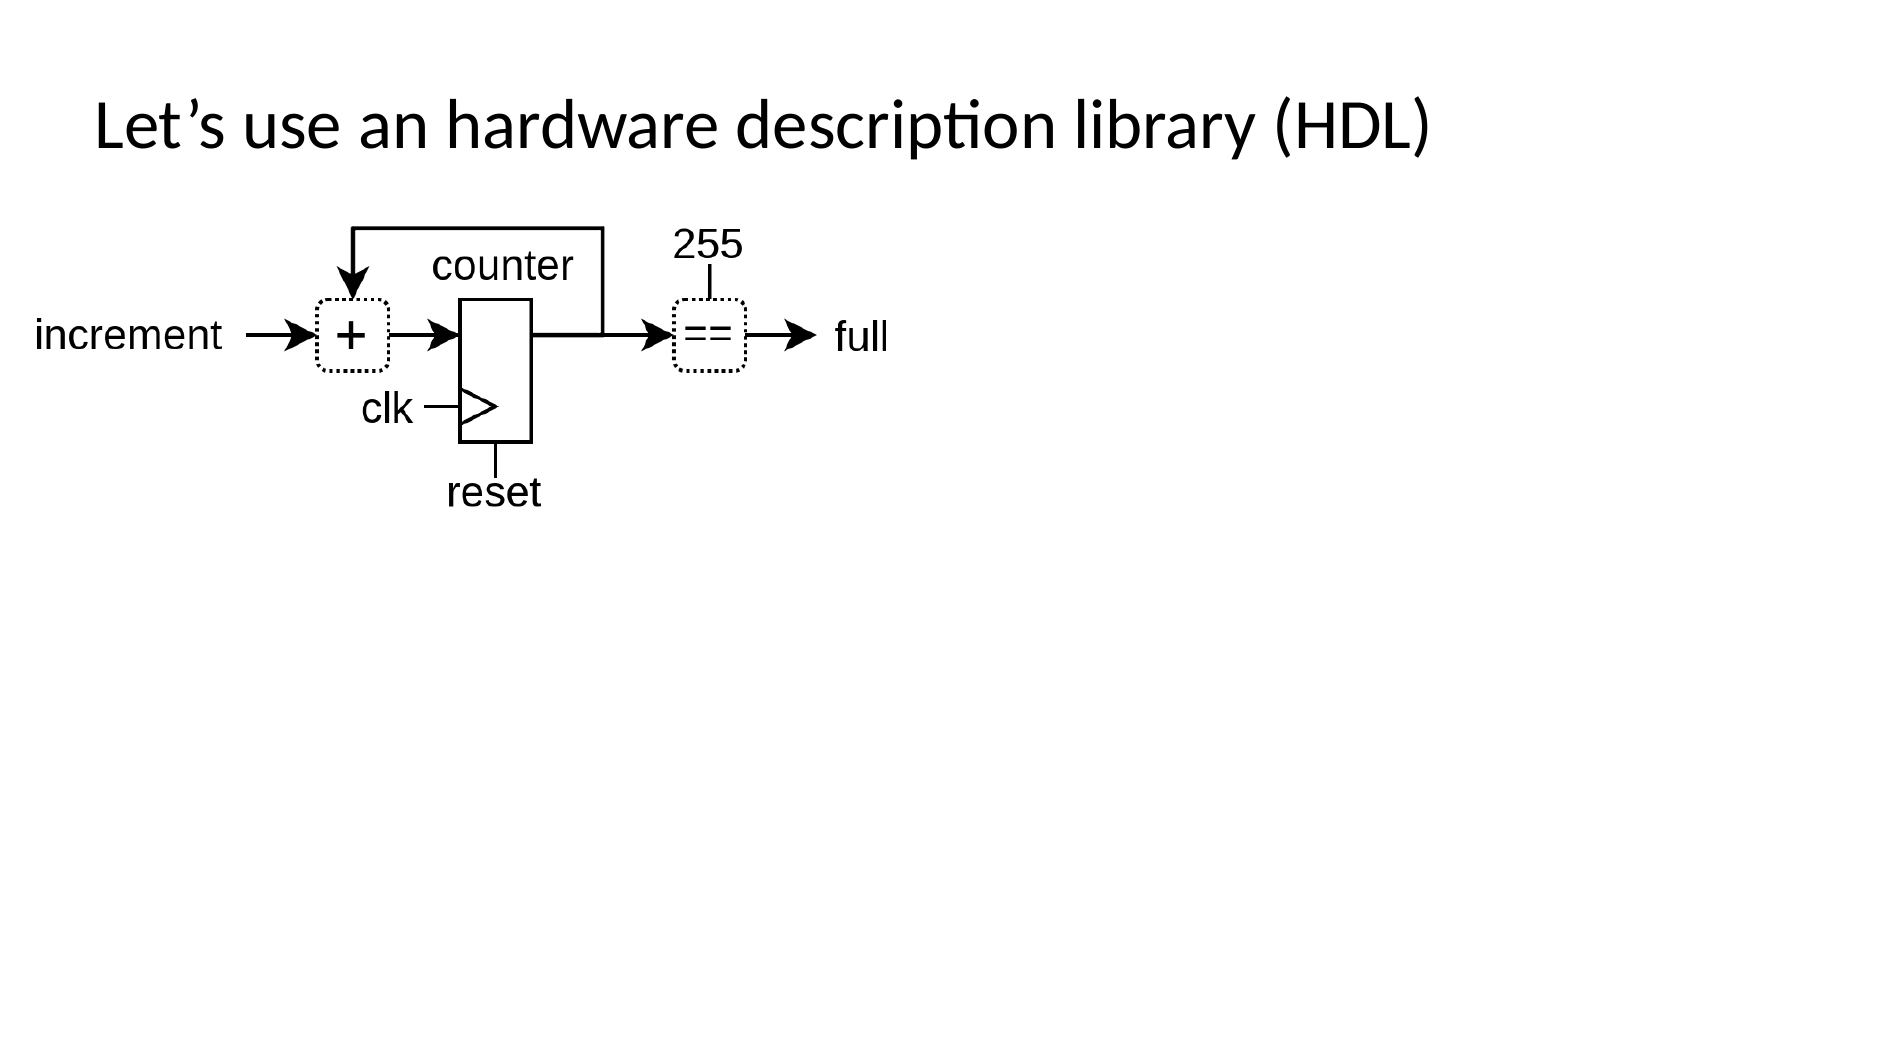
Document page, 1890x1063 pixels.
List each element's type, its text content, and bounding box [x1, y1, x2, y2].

title Let’s use an hardware description library (HDL) [94, 42, 1796, 220]
picture [0, 165, 993, 565]
